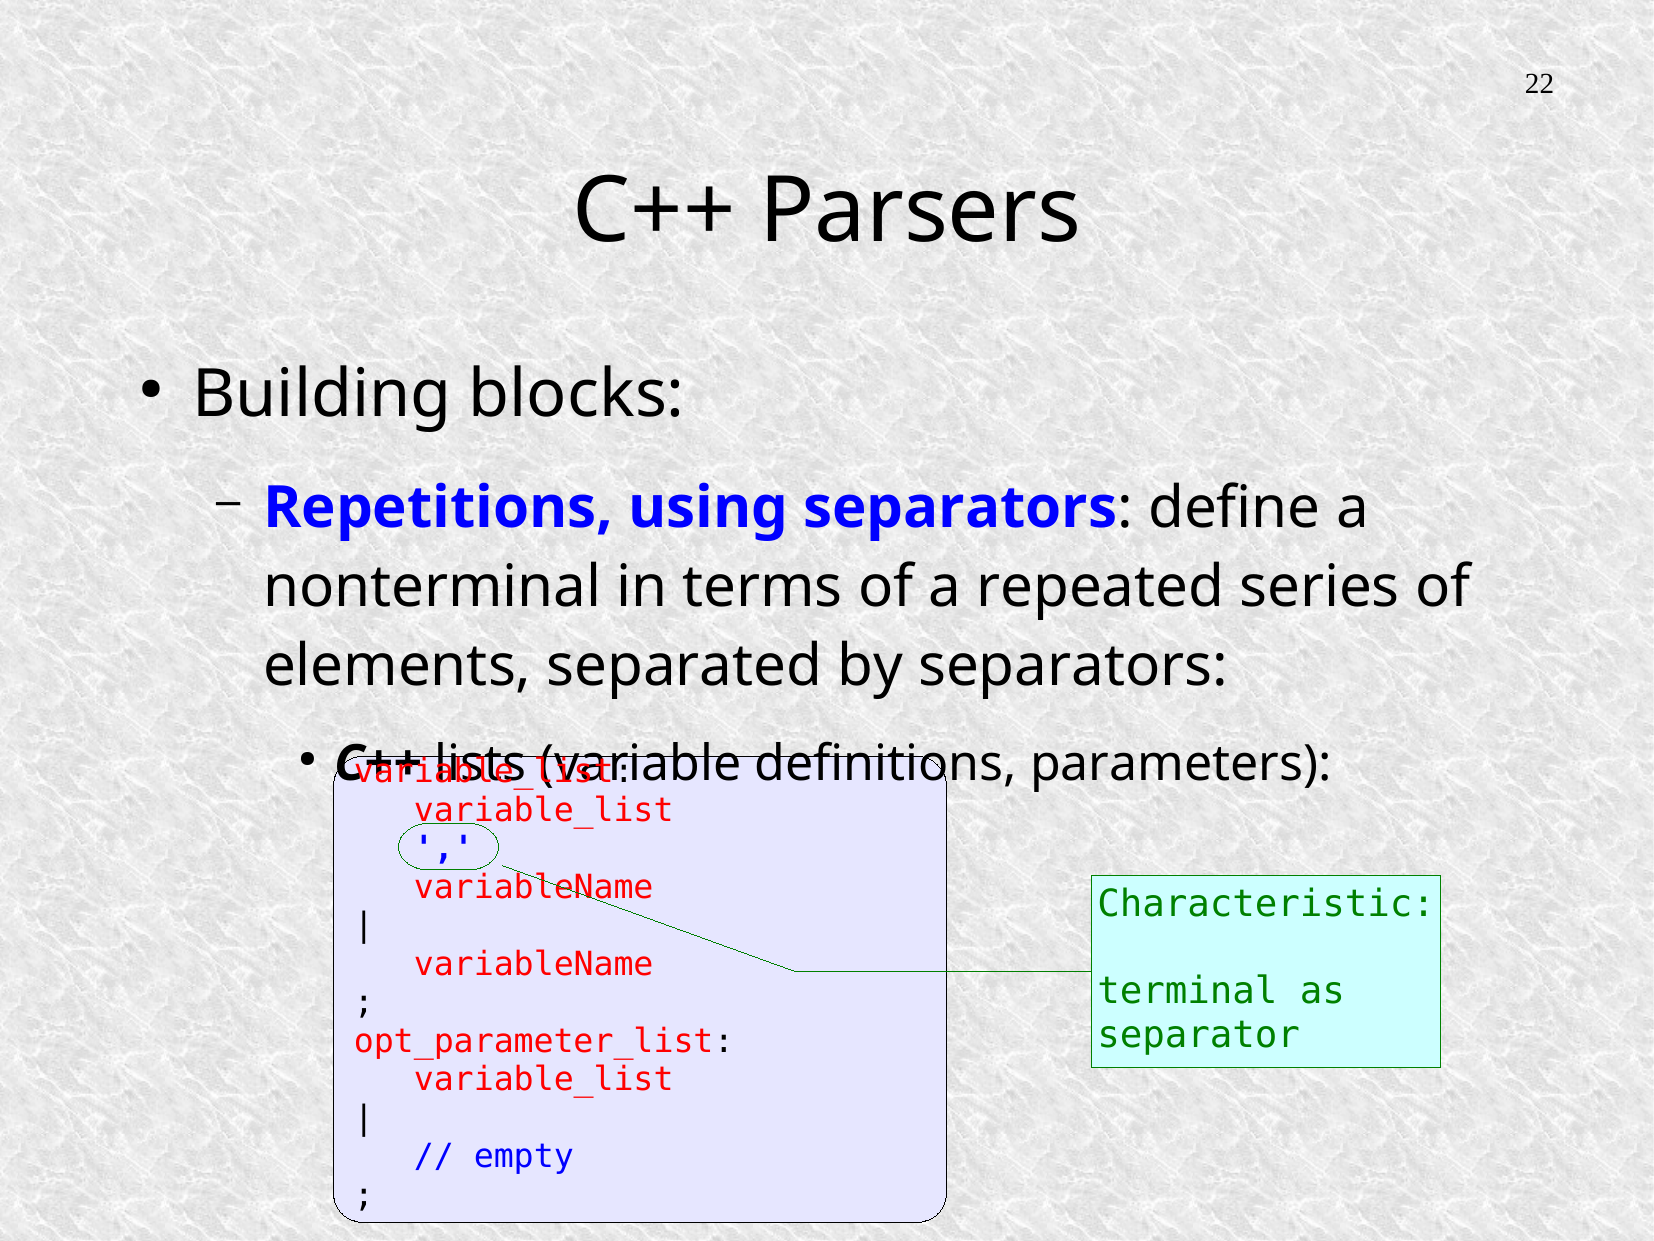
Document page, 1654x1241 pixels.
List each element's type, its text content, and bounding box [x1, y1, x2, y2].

picture [0, 0, 1654, 1241]
title C++ Parsers [121, 102, 1534, 311]
text_box variable_list: variable_list ',' variableName | variableName ; opt_parameter_list: variable_list | // empty ; [353, 751, 923, 1215]
list Building blocks: Repetitions, using separators: define a nonterminal in terms of a repeated series of elements, separated by separators: C++ lists (variable definitions, parameters): [121, 344, 1534, 1127]
text_box [333, 1127, 947, 1223]
text_box Characteristic: terminal as separator [1091, 875, 1441, 1068]
